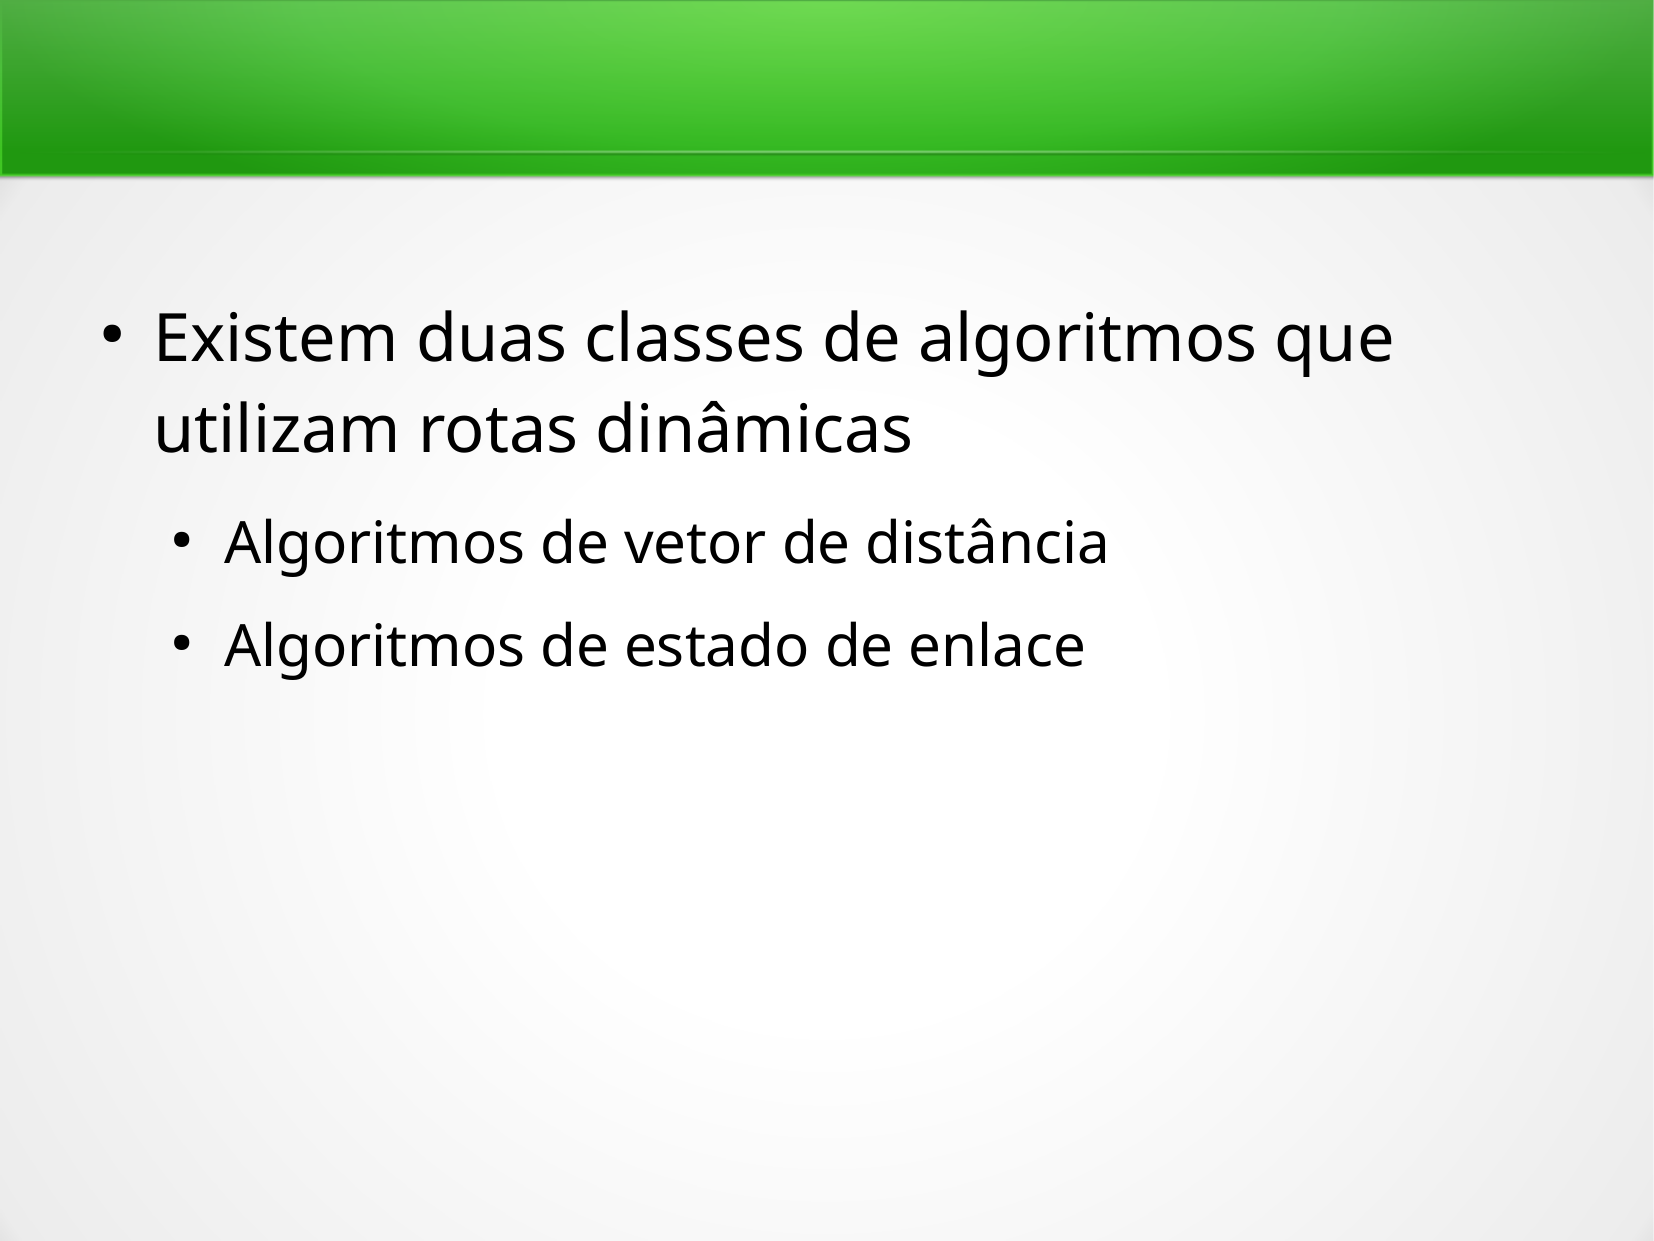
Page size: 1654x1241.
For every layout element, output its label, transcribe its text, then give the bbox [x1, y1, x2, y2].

picture [0, 0, 1654, 1241]
list Existem duas classes de algoritmos que utilizam rotas dinâmicas Algoritmos de vetor de distância Algoritmos de estado de enlace [82, 290, 1571, 1010]
